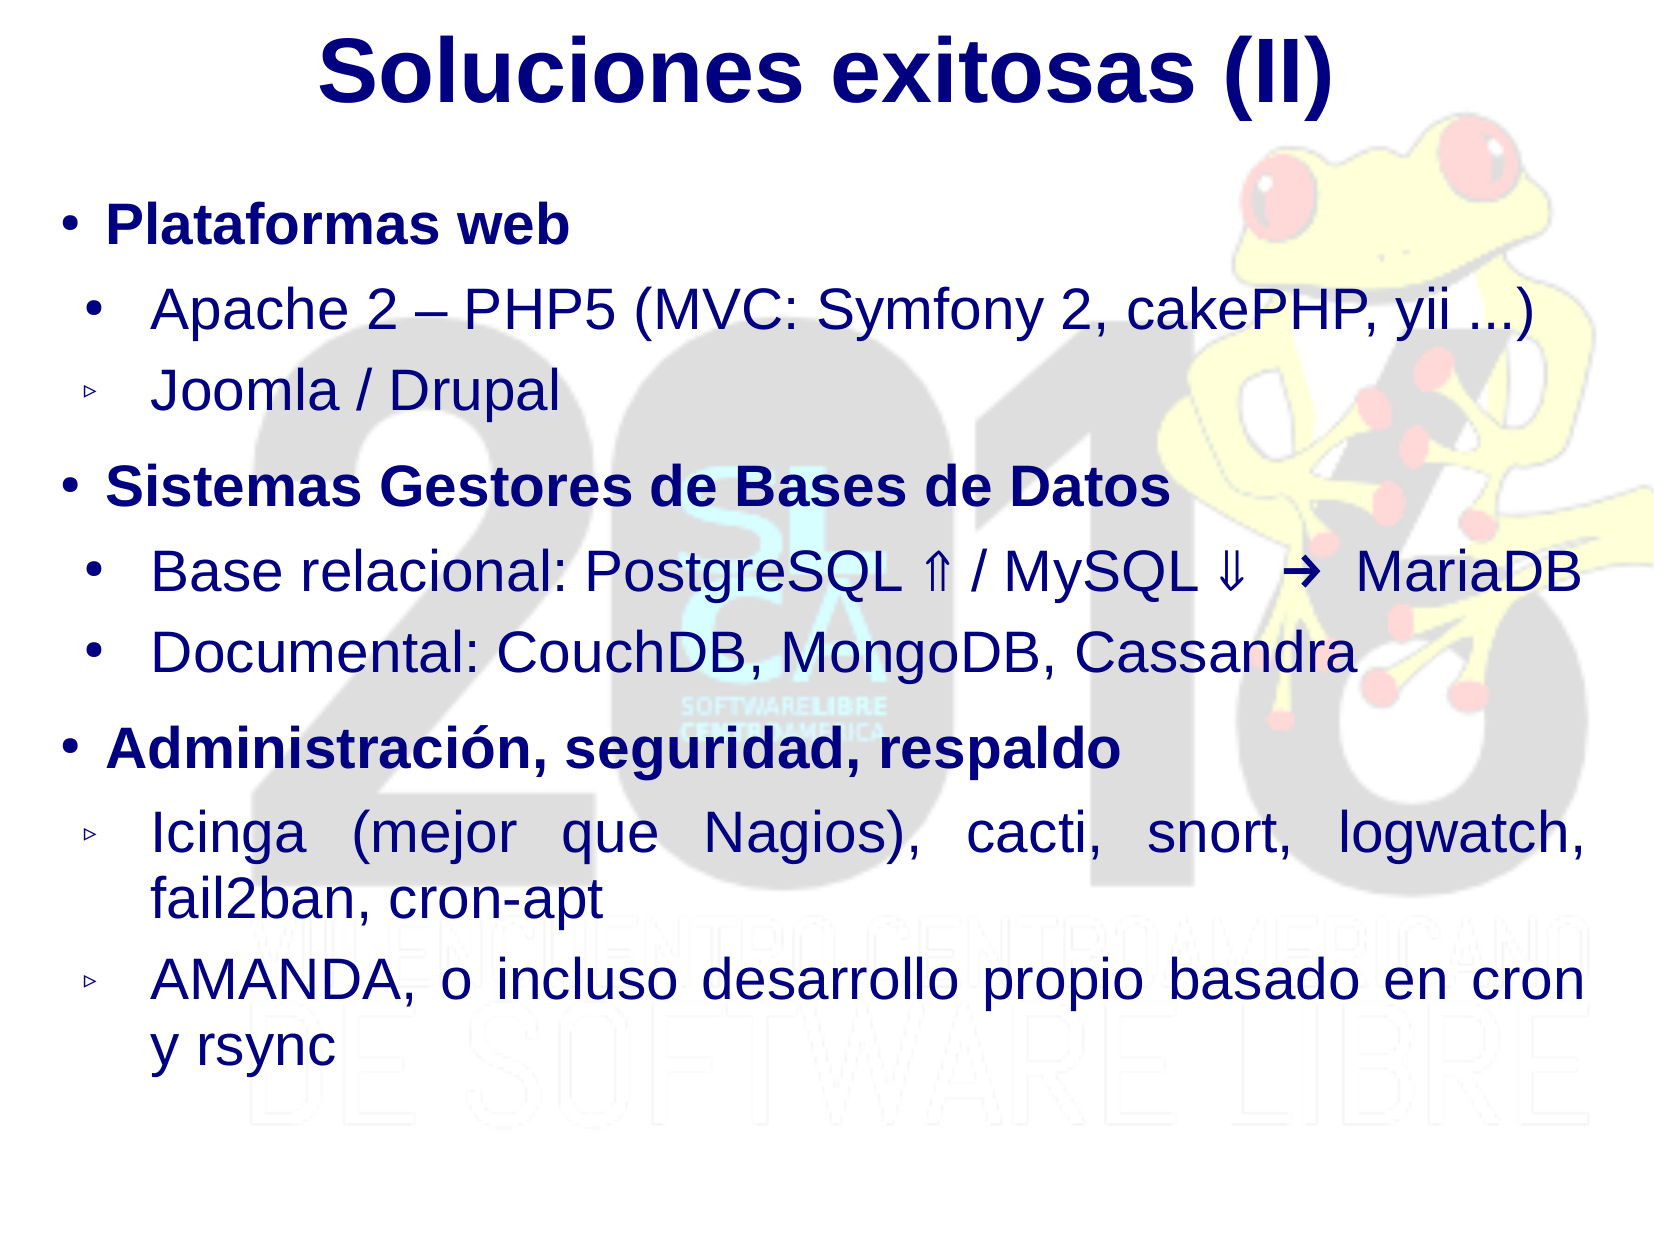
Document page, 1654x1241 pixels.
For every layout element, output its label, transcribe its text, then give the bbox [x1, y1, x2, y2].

title Soluciones exitosas (II) [0, 0, 1654, 142]
list Plataformas web Apache 2 – PHP5 (MVC: Symfony 2, cakePHP, yii ...) Joomla / Drupal Sistemas Gestores de Bases de Datos Base relacional: PostgreSQL Ý / MySQL ß → MariaDB Documental: CouchDB, MongoDB, Cassandra Administración, seguridad, respaldo Icinga (mejor que Nagios), cacti, snort, logwatch, fail2ban, cron-apt AMANDA, o incluso desarrollo propio basado en cron y rsync [59, 191, 1589, 1109]
